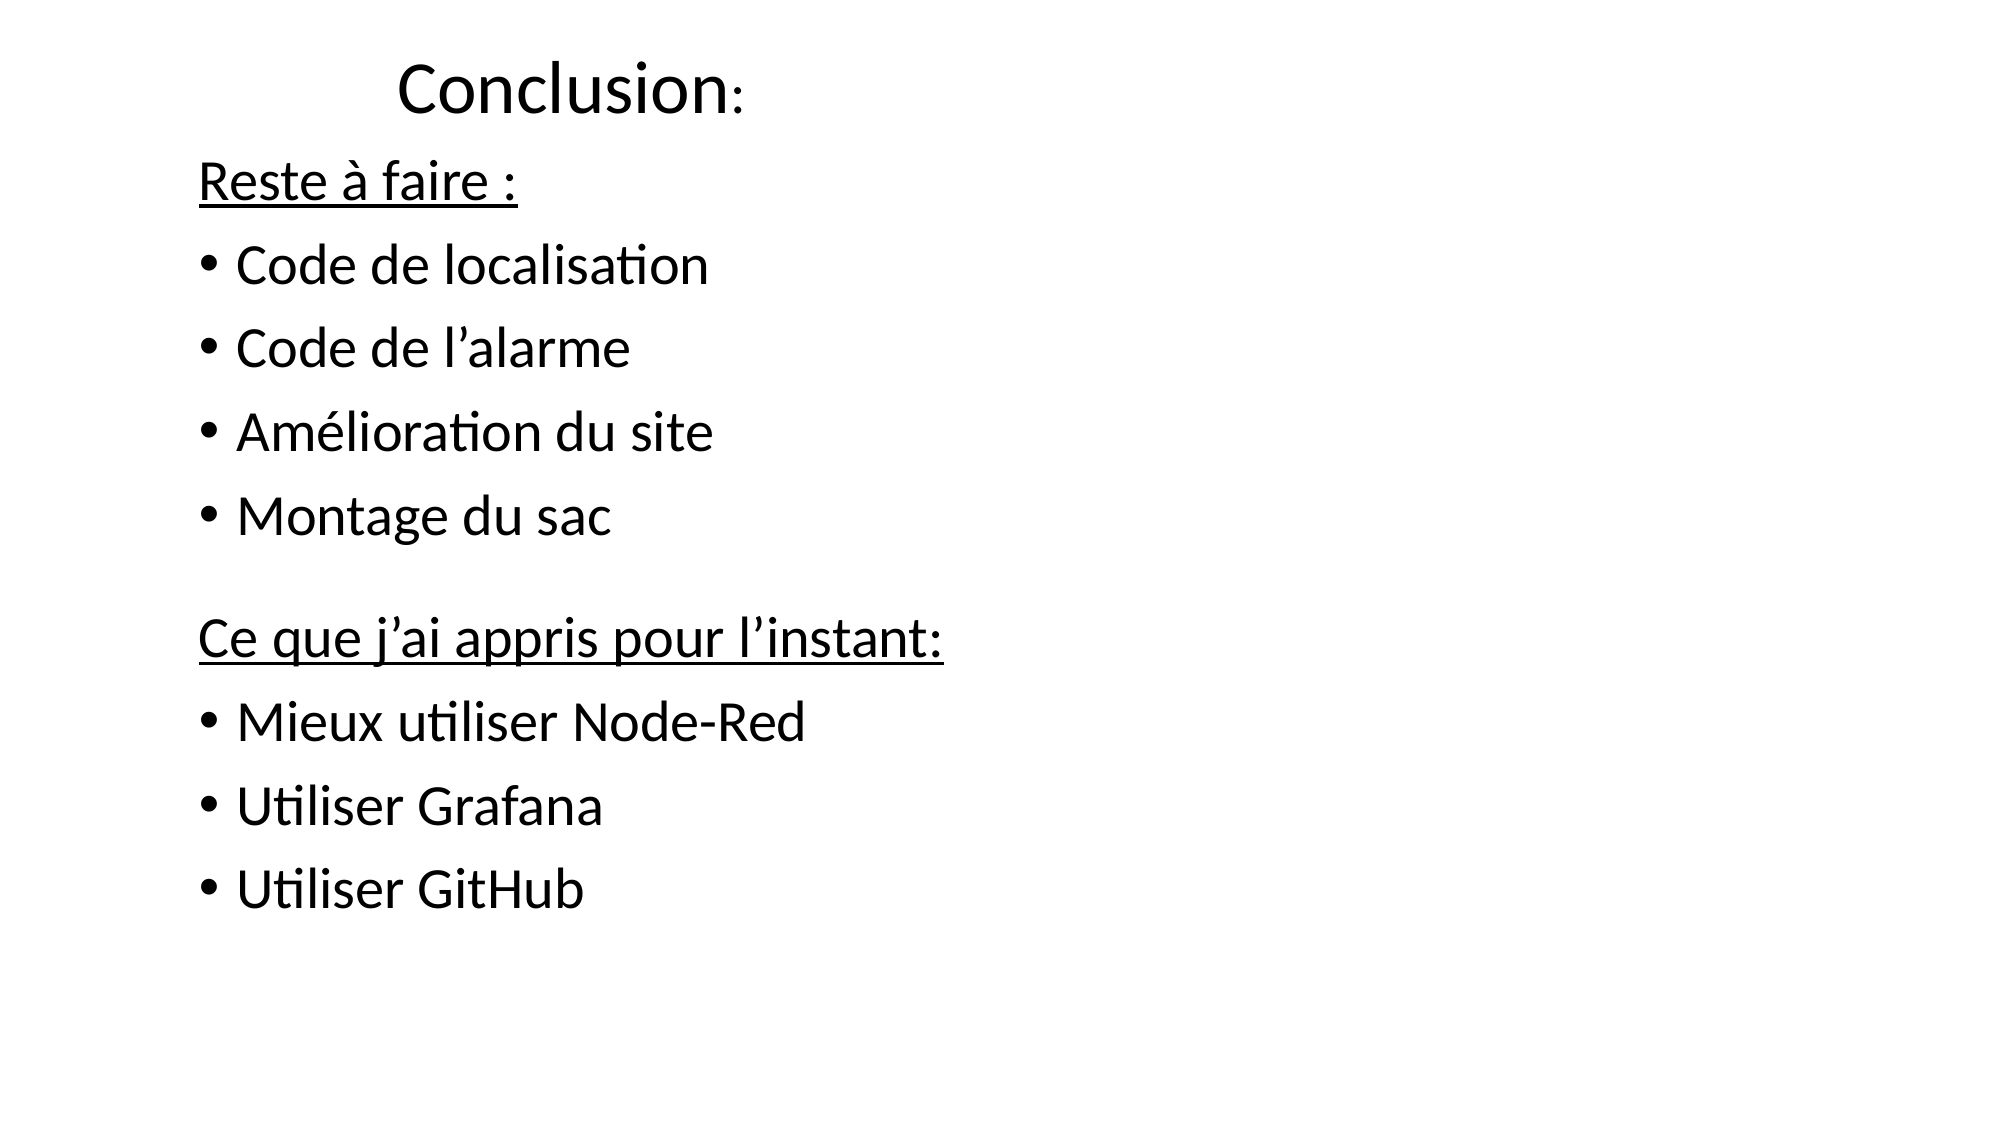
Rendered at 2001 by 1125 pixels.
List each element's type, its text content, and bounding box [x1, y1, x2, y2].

list Conclusion: Reste à faire : Code de localisation Code de l’alarme Amélioration du site Montage du sac Ce que j’ai appris pour l’instant: Mieux utiliser Node-Red Utiliser Grafana Utiliser GitHub [183, 41, 1817, 1017]
